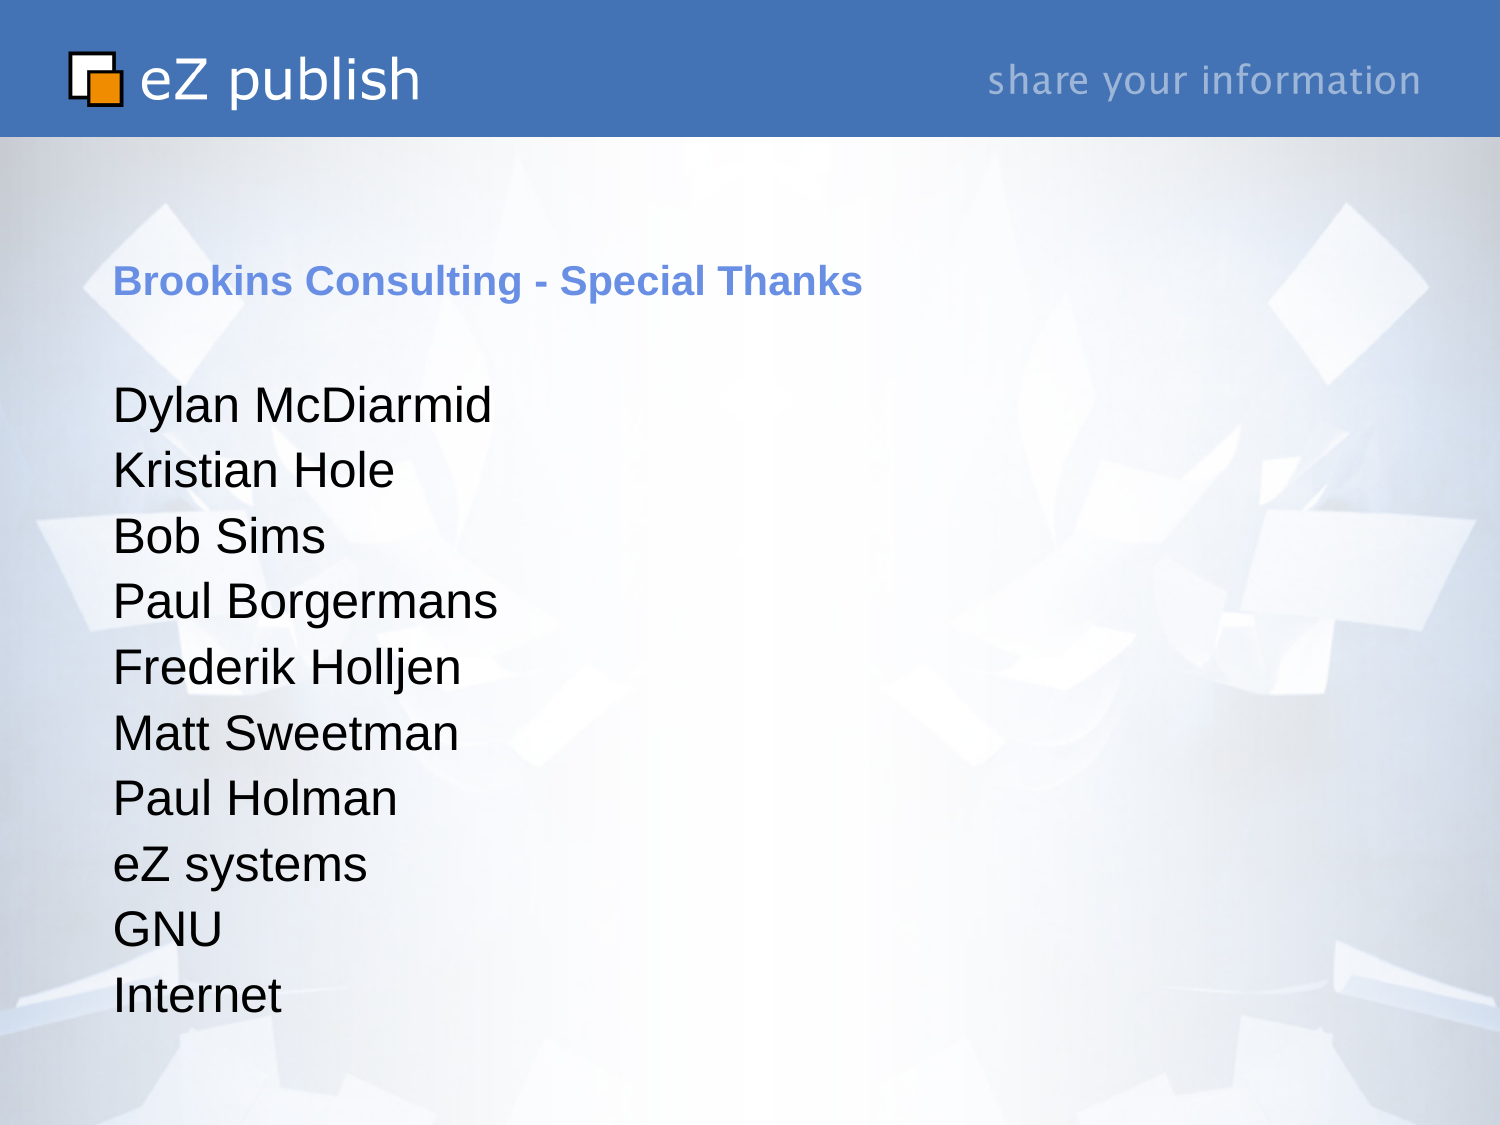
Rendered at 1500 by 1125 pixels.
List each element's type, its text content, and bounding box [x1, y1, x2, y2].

list Dylan McDiarmid Kristian Hole Bob Sims Paul Borgermans Frederik Holljen Matt Sweetman Paul Holman eZ systems GNU Internet [112, 324, 1388, 1024]
picture [0, 0, 1500, 1125]
title Brookins Consulting - Special Thanks [112, 237, 1500, 325]
